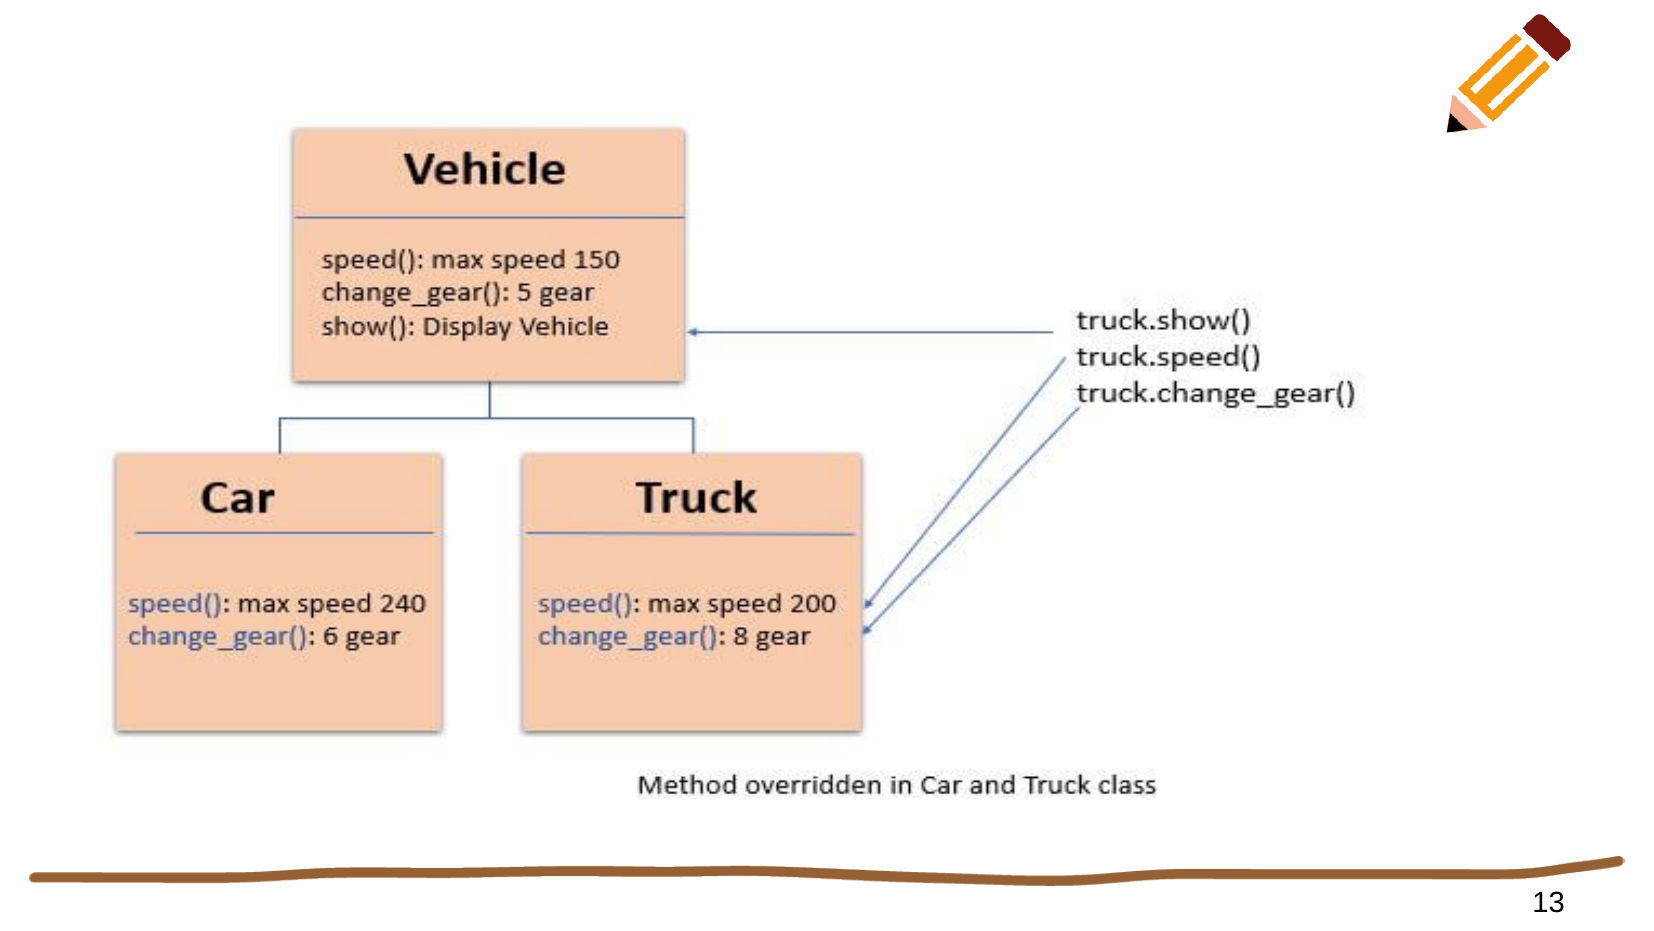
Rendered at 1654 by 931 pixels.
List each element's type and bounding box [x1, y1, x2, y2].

picture [29, 856, 1625, 886]
picture [1446, 14, 1571, 133]
picture [102, 112, 1426, 819]
